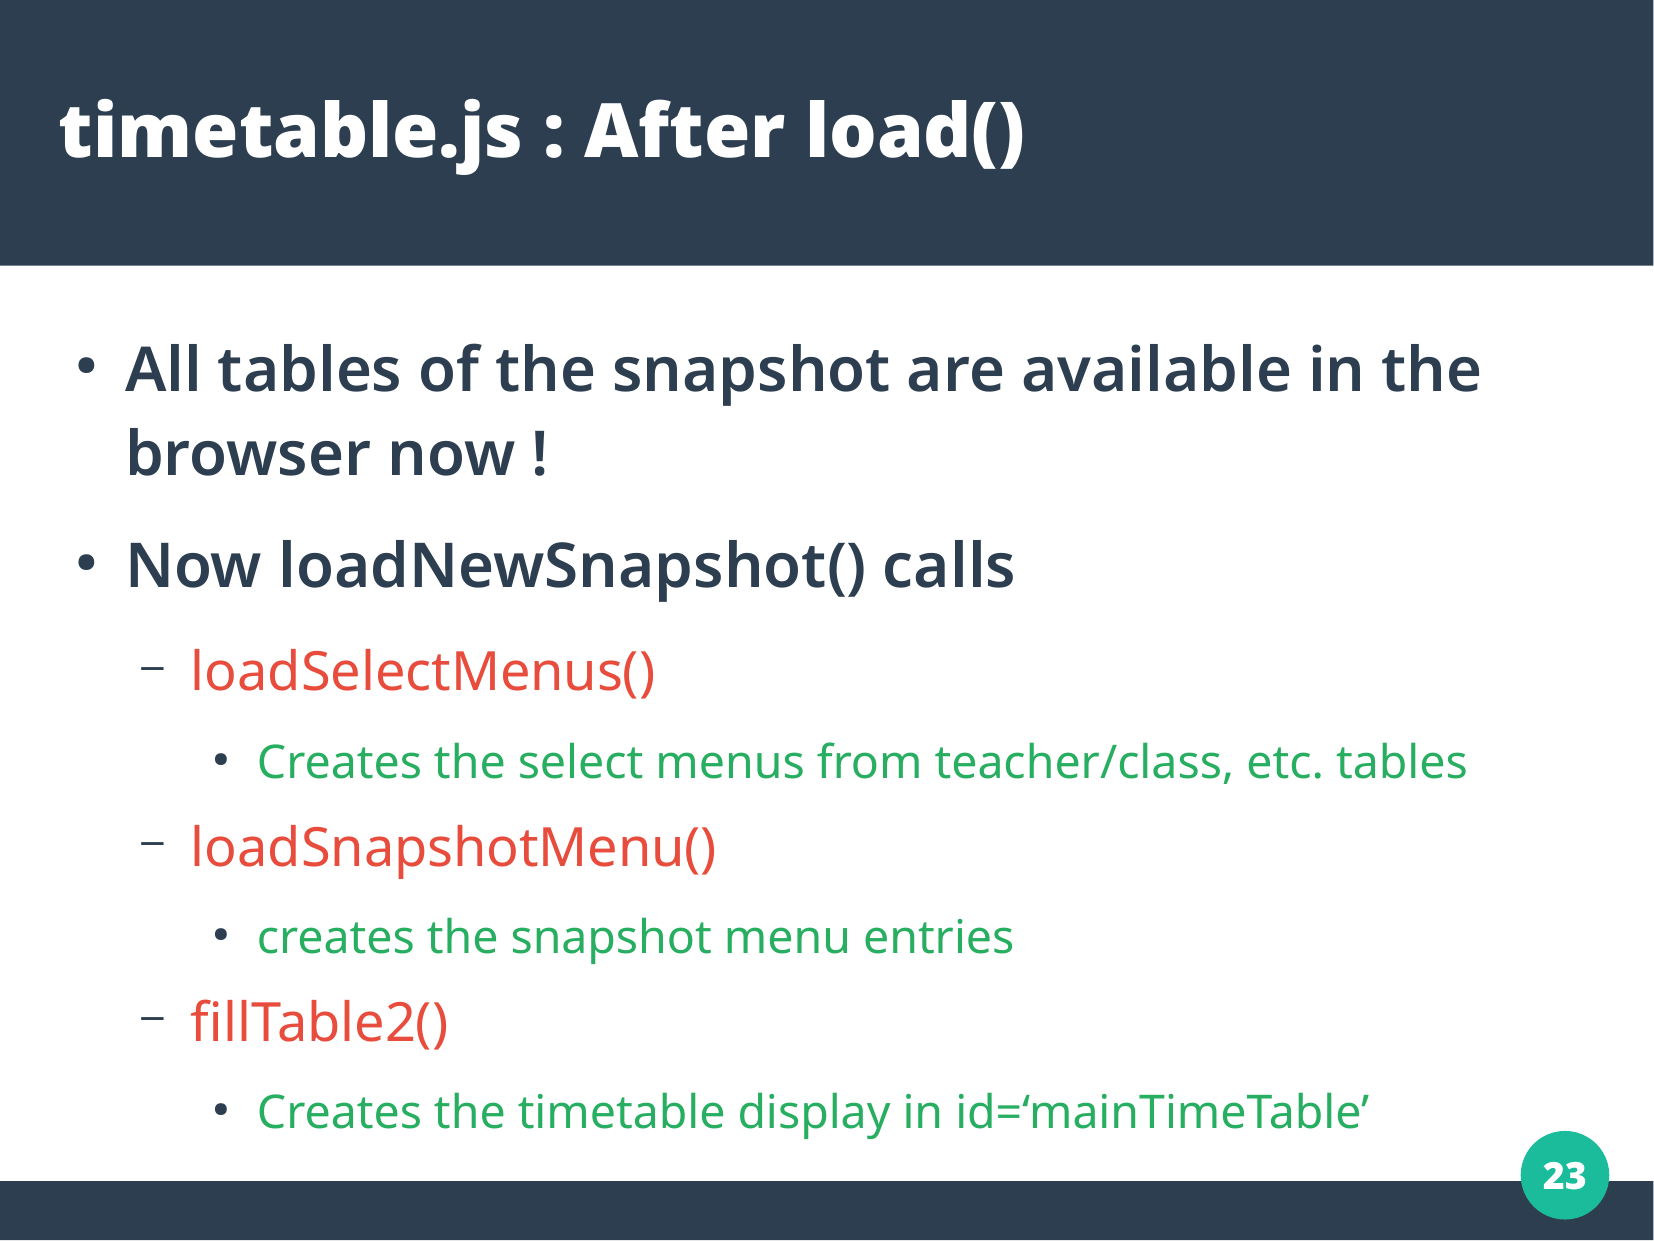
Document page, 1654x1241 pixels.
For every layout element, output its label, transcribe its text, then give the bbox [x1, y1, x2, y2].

title timetable.js : After load() [59, 49, 1595, 207]
list All tables of the snapshot are available in the browser now ! Now loadNewSnapshot() calls loadSelectMenus() Creates the select menus from teacher/class, etc. tables loadSnapshotMenu() creates the snapshot menu entries fillTable2() Creates the timetable display in id=‘mainTimeTable’ [59, 324, 1595, 1152]
